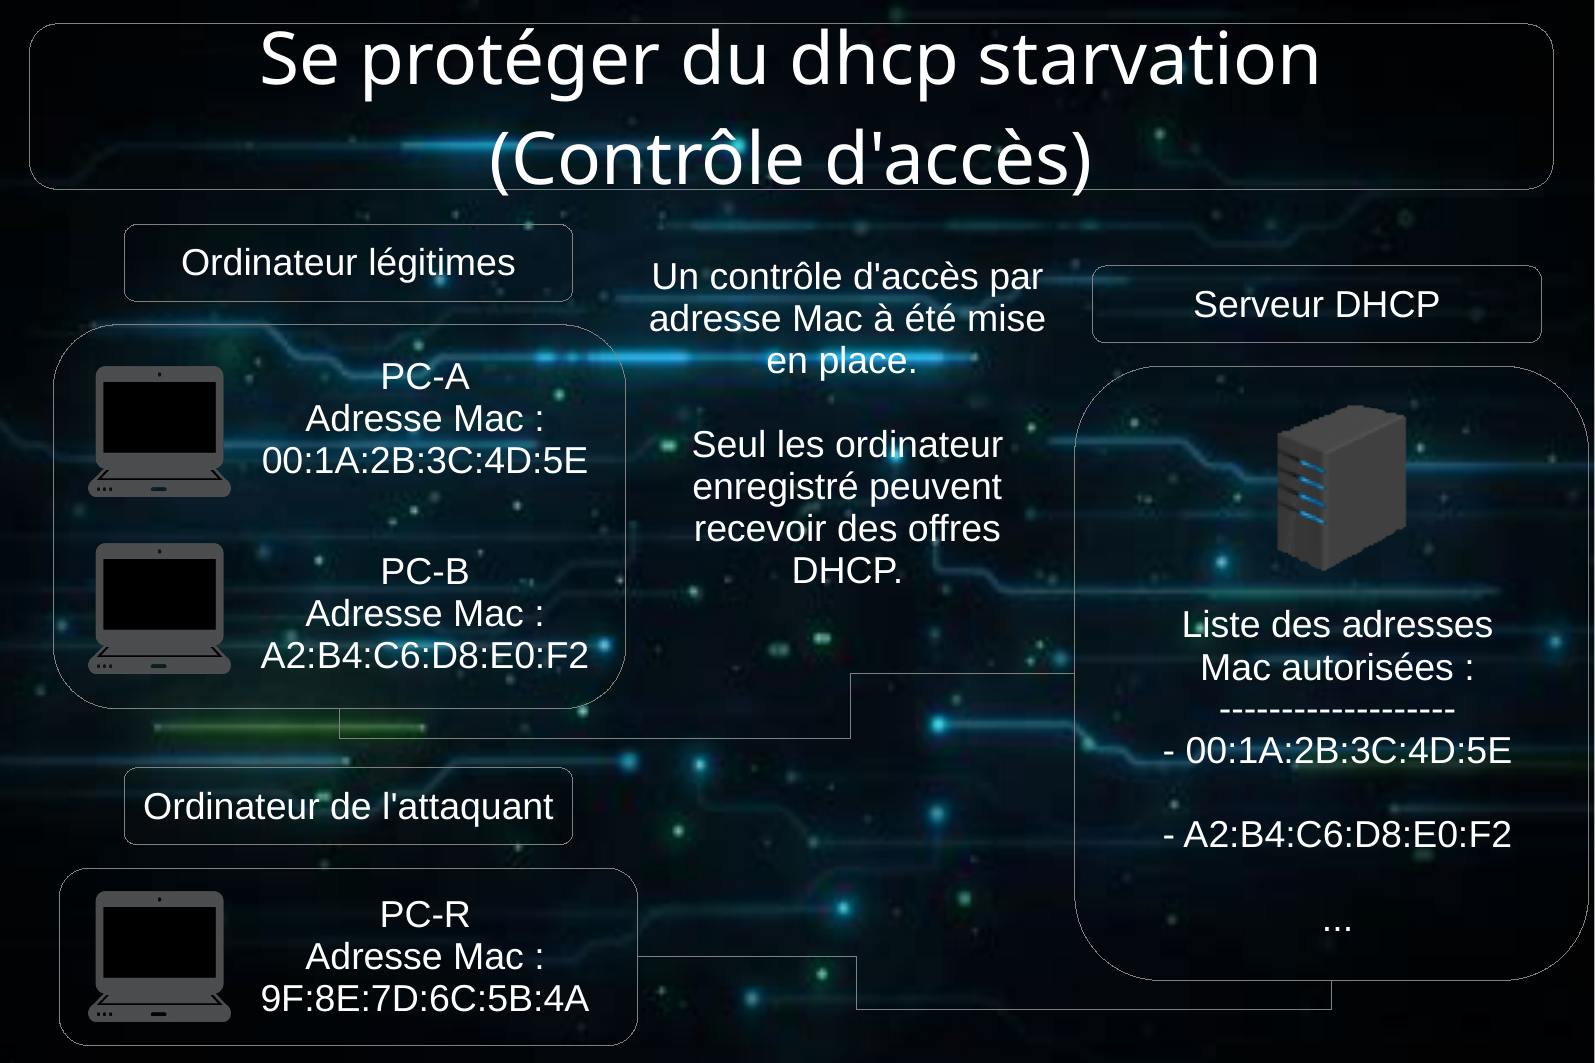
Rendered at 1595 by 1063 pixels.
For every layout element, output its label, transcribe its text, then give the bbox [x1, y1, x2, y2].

text_box PC-A Adresse Mac : 00:1A:2B:3C:4D:5E [242, 348, 609, 502]
text_box [59, 868, 638, 1046]
text_box [1074, 366, 1589, 981]
text_box Se protéger du dhcp starvation (Contrôle d'accès) [29, 23, 1554, 190]
text_box Ordinateur légitimes [124, 224, 573, 302]
picture [0, 0, 1595, 1063]
text_box PC-R Adresse Mac : 9F:8E:7D:6C:5B:4A [242, 885, 609, 1040]
text_box PC-B Adresse Mac : A2:B4:C6:D8:E0:F2 [242, 543, 609, 697]
text_box Liste des adresses Mac autorisées : ------------------- - 00:1A:2B:3C:4D:5E - A2:B4:C6:D8:E0:F2 ... [1139, 596, 1536, 948]
text_box [53, 324, 626, 709]
text_box Ordinateur de l'attaquant [124, 767, 573, 845]
text_box Serveur DHCP [1092, 265, 1542, 343]
text_box Un contrôle d'accès par adresse Mac à été mise en place. Seul les ordinateur enregistré peuvent recevoir des offres DHCP. [631, 248, 1063, 603]
